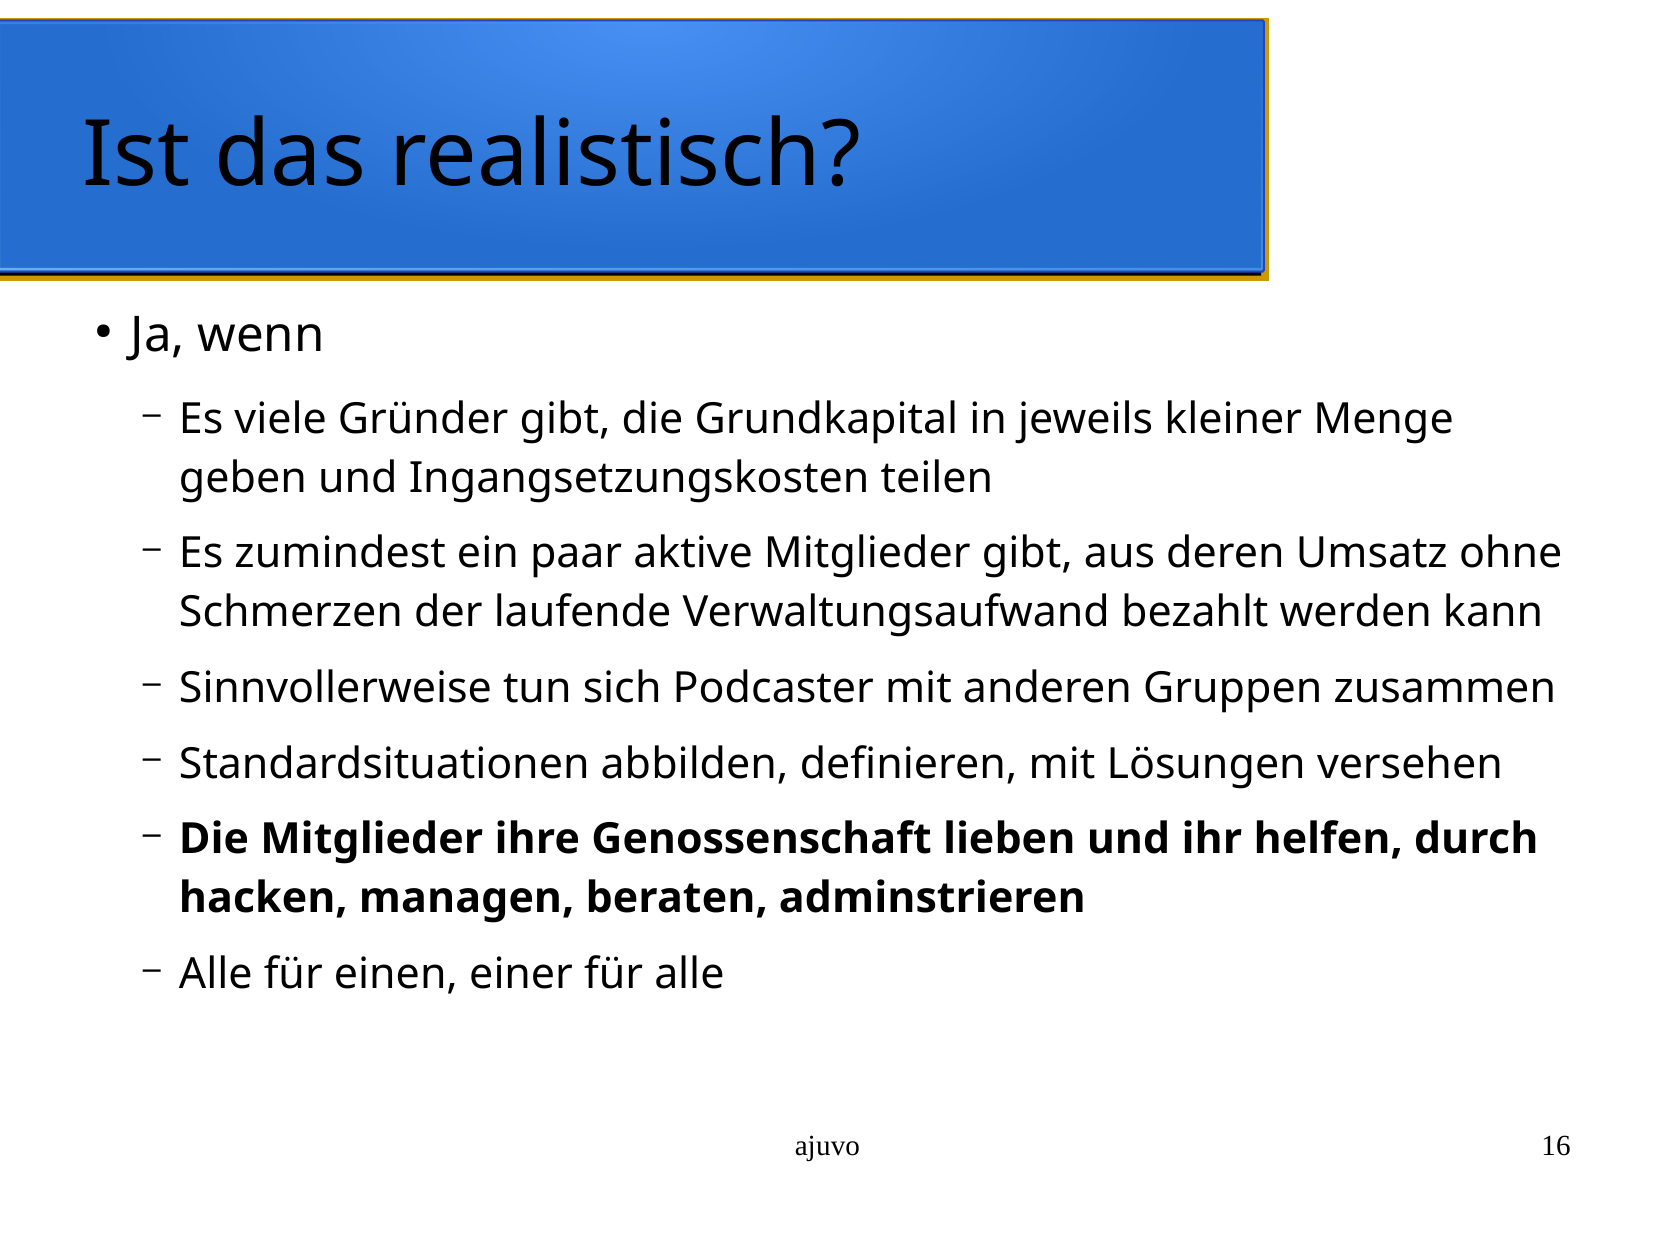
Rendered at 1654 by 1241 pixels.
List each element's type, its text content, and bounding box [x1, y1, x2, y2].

title Ist das realistisch? [82, 47, 1235, 252]
list Ja, wenn Es viele Gründer gibt, die Grundkapital in jeweils kleiner Menge geben und Ingangsetzungskosten teilen Es zumindest ein paar aktive Mitglieder gibt, aus deren Umsatz ohne Schmerzen der laufende Verwaltungsaufwand bezahlt werden kann Sinnvollerweise tun sich Podcaster mit anderen Gruppen zusammen Standardsituationen abbilden, definieren, mit Lösungen versehen Die Mitglieder ihre Genossenschaft lieben und ihr helfen, durch hacken, managen, beraten, adminstrieren Alle für einen, einer für alle [82, 299, 1571, 1019]
